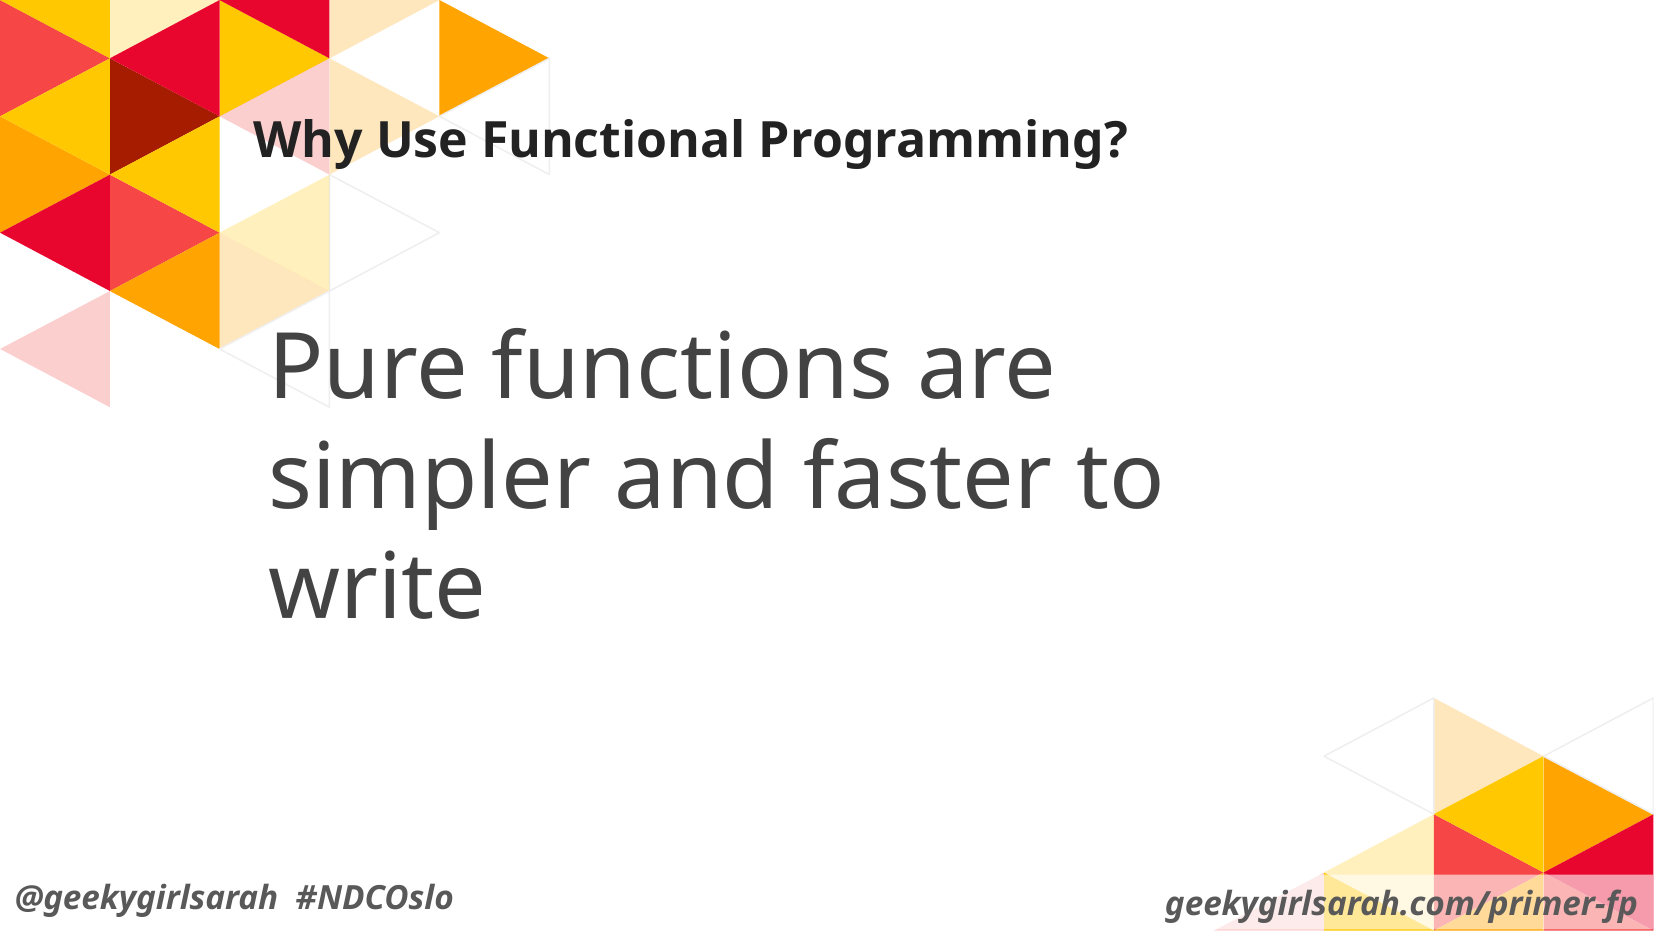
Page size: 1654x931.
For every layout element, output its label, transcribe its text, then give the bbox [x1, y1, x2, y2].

title Why Use Functional Programming? [238, 61, 1406, 183]
list Pure functions are simpler and faster to write [238, 291, 1406, 817]
